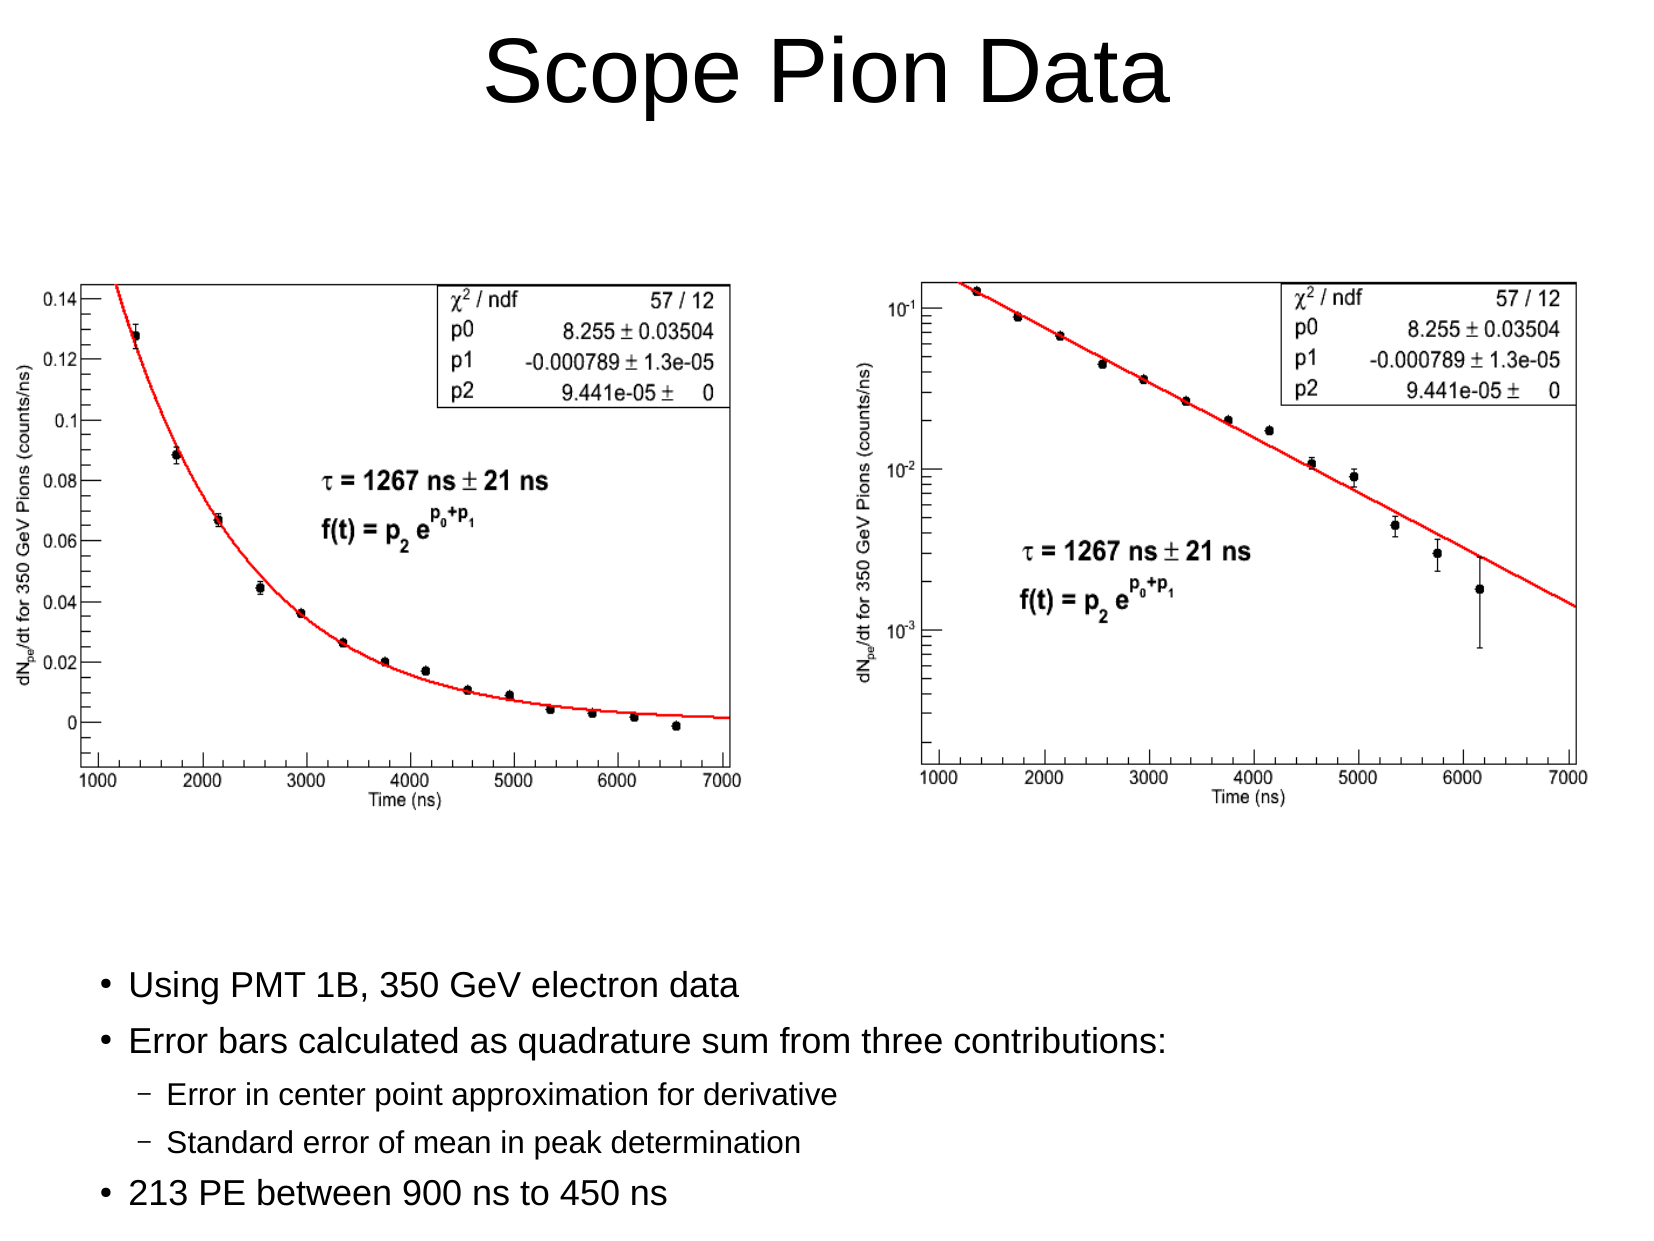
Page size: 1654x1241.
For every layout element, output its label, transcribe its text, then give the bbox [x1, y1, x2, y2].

picture [0, 224, 811, 828]
list Using PMT 1B, 350 GeV electron data Error bars calculated as quadrature sum from three contributions: Error in center point approximation for derivative Standard error of mean in peak determination 213 PE between 900 ns to 450 ns [90, 964, 1546, 1216]
title Scope Pion Data [82, 0, 1571, 174]
picture [840, 222, 1654, 826]
